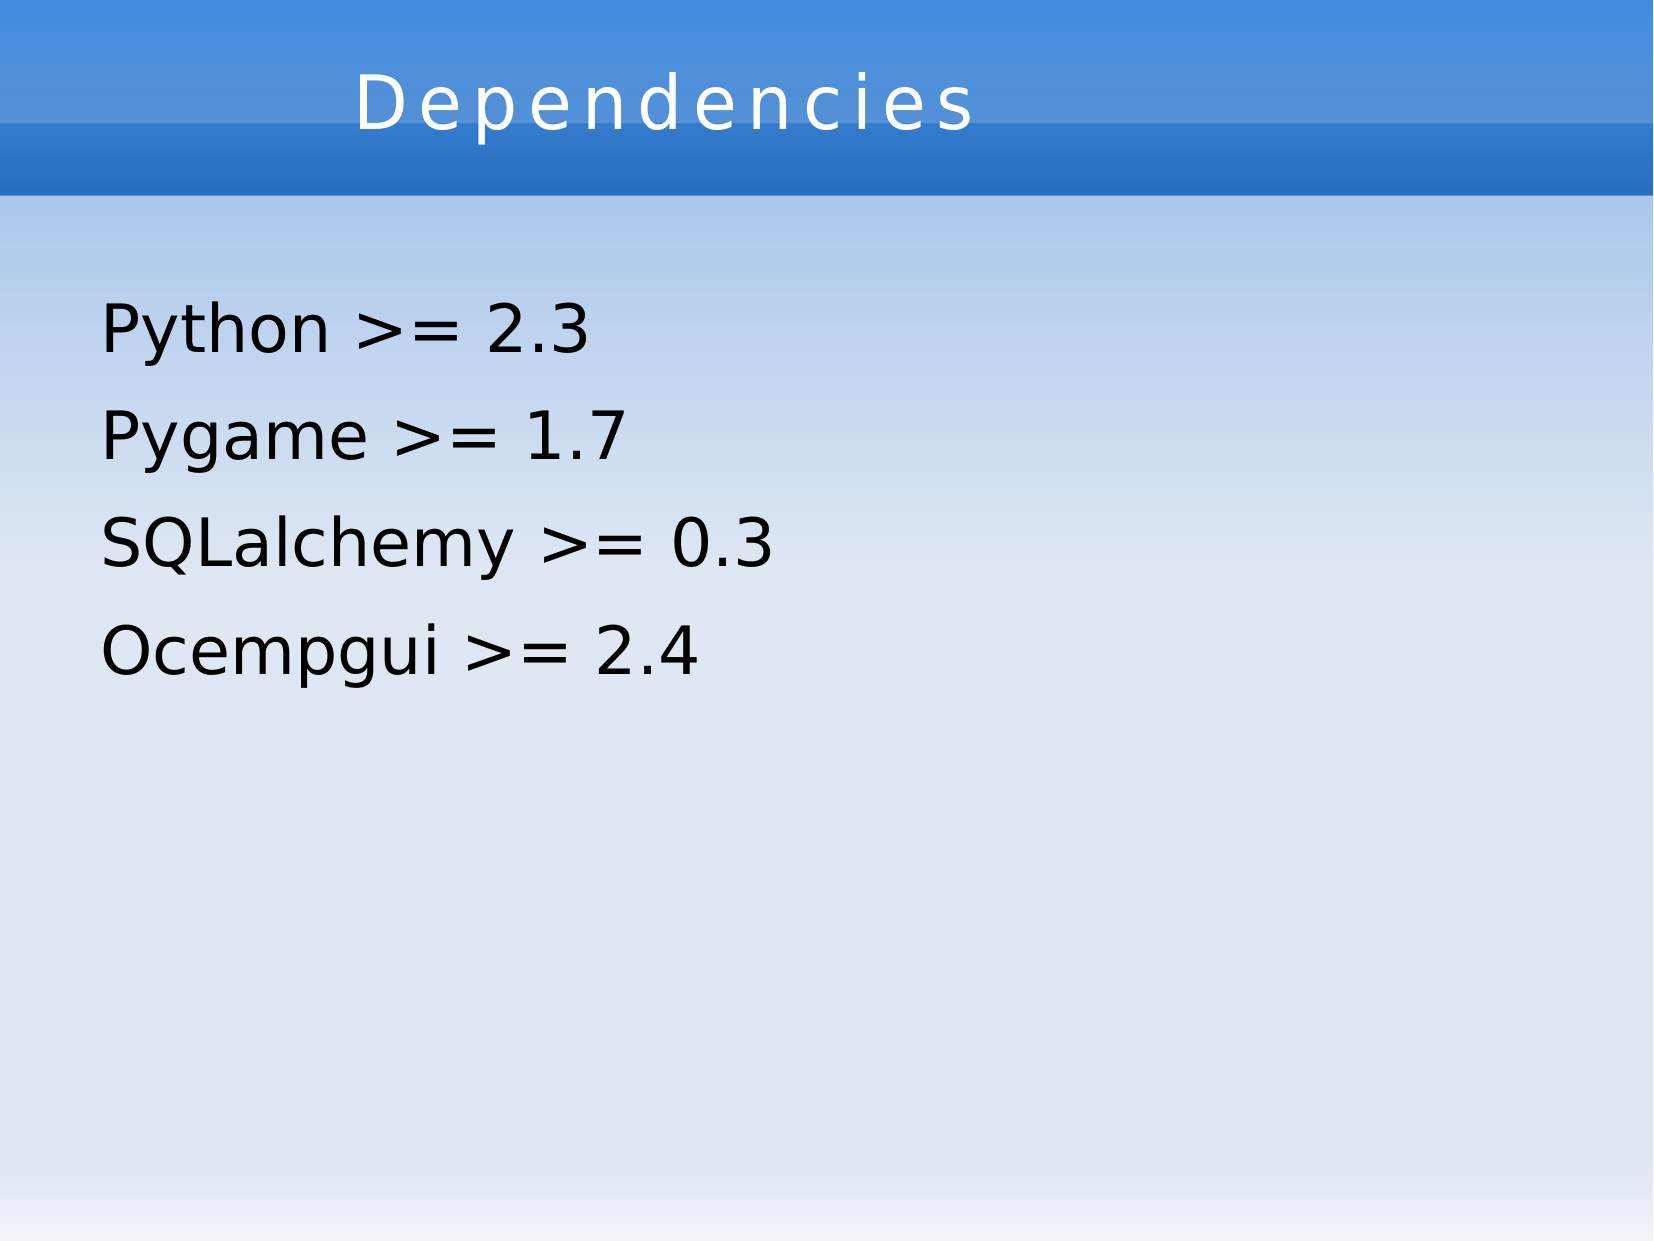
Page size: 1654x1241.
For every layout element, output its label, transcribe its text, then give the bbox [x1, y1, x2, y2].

title Dependencies [58, 36, 1270, 171]
list Python >= 2.3 Pygame >= 1.7 SQLalchemy >= 0.3 Ocempgui >= 2.4 [82, 290, 1571, 1095]
picture [0, 0, 1654, 1241]
